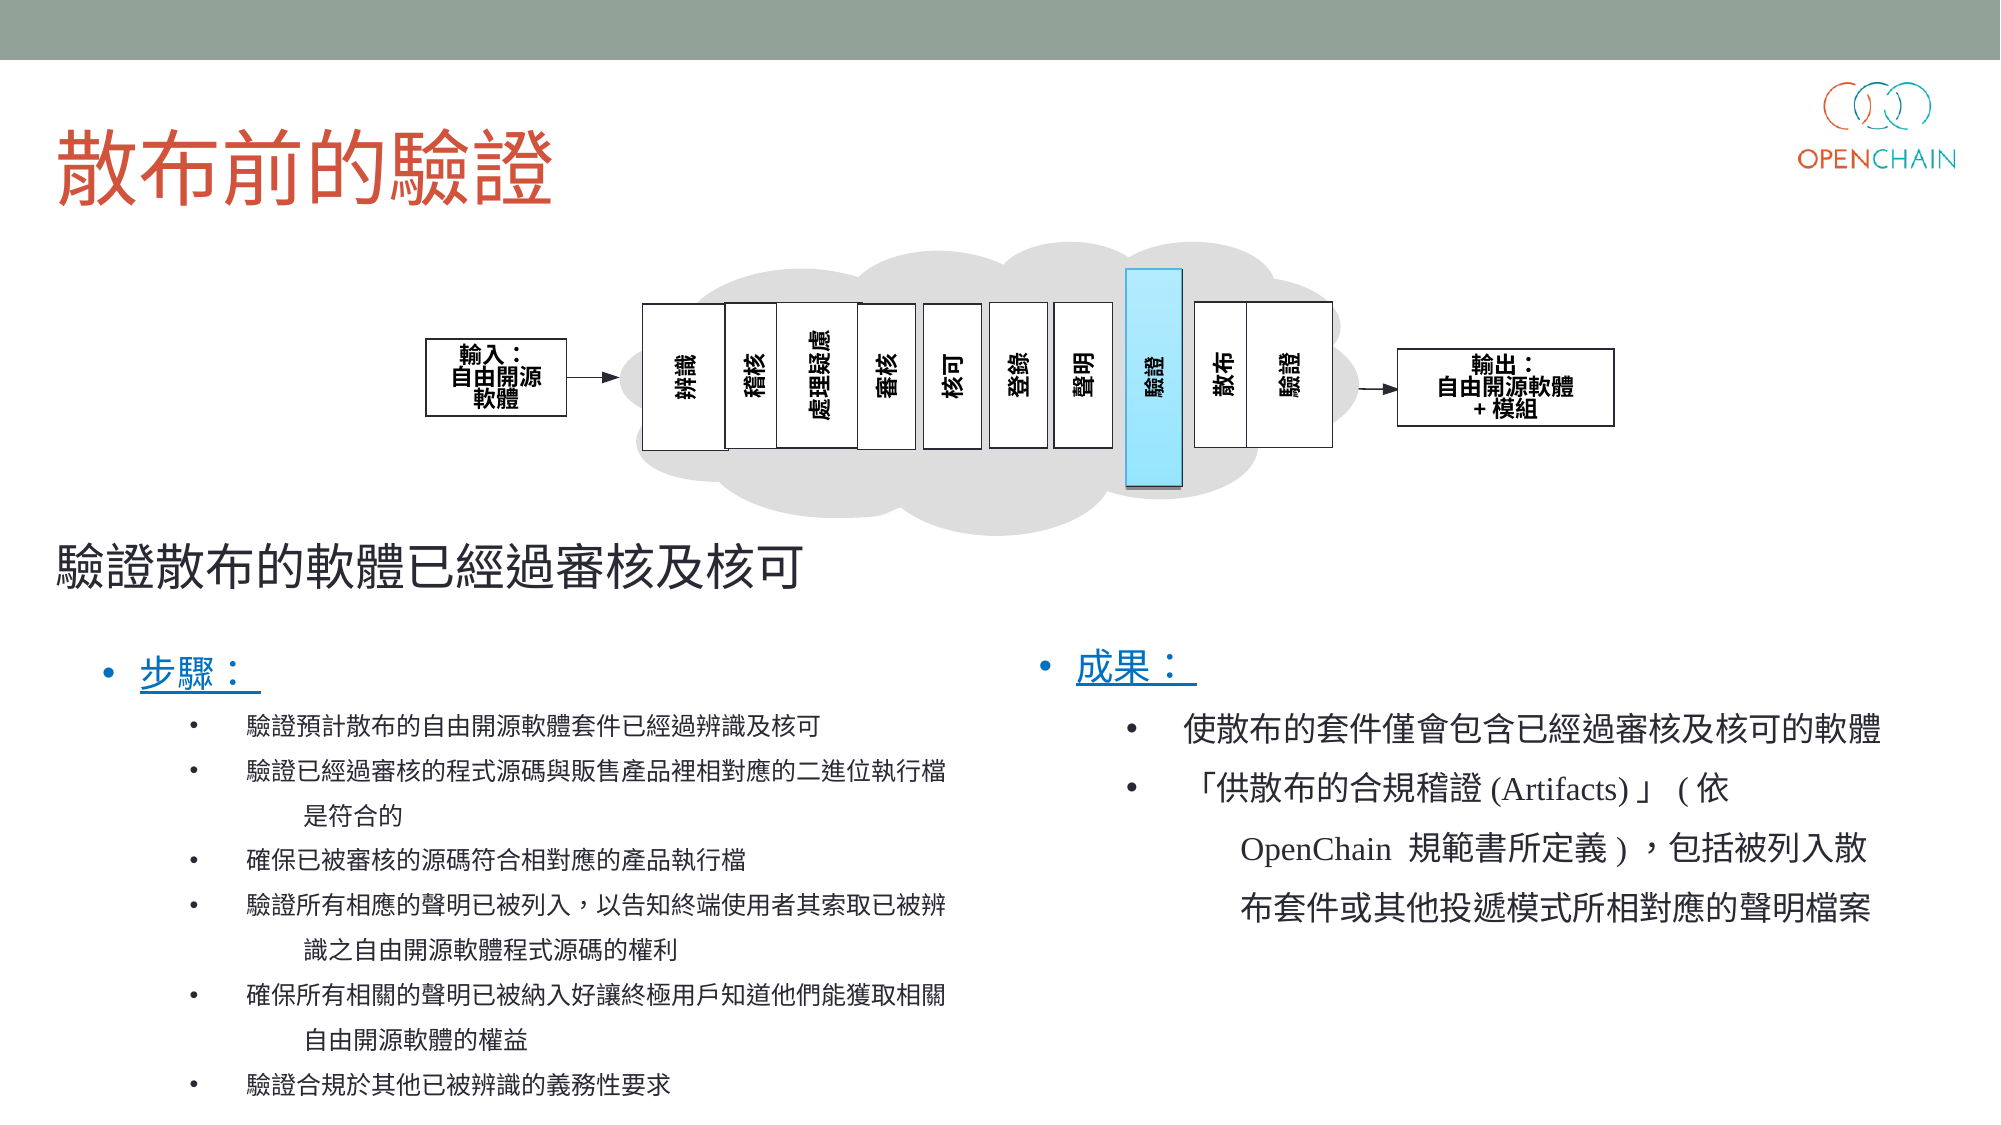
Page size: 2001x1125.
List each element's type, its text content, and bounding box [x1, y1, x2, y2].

text_box 驗證 [1247, 302, 1332, 448]
text_box [619, 350, 643, 409]
text_box [1332, 305, 1360, 424]
text_box 稽核 [725, 303, 783, 449]
text_box 核可 [923, 304, 981, 449]
text_box 處理疑慮 [777, 303, 862, 448]
text_box 審核 [857, 304, 915, 449]
text_box 聲明 [1054, 303, 1112, 448]
text_box 散布前的驗證 [40, 84, 1841, 248]
text_box [636, 248, 1329, 528]
text_box 輸入： 自由開源軟體 [426, 339, 566, 416]
text_box 輸出： 自由開源軟體 +模組 [1397, 349, 1614, 426]
text_box 登錄 [989, 303, 1048, 448]
text_box 成果： 使散布的套件僅會包含已經過審核及核可的軟體 「供散布的合規稽證(Artifacts)」(依 OpenChain 規範書所定義)，包括被列入散布套件或其他投遞模式所相對應的聲明檔案 [1023, 612, 1898, 1053]
text_box 辨識 [643, 304, 729, 451]
text_box 散布 [1195, 302, 1247, 447]
text_box 步驟： 驗證預計散布的自由開源軟體套件已經過辨識及核可 驗證已經過審核的程式源碼與販售產品裡相對應的二進位執行檔是符合的 確保已被審核的源碼符合相對應的產品執行檔 驗證所有相應的聲明已被列入，以告知終端使用者其索取已被辨識之自由開源軟體程式源碼的權利 確保所有相關的聲明已被納入好讓終極用戶知道他們能獲取相關自由開源軟體的權益 驗證合規於其他已被辨識的義務性要求 [86, 620, 983, 1075]
text_box 驗證散布的軟體已經過審核及核可 [40, 528, 2000, 603]
text_box 驗證 [1126, 269, 1182, 486]
